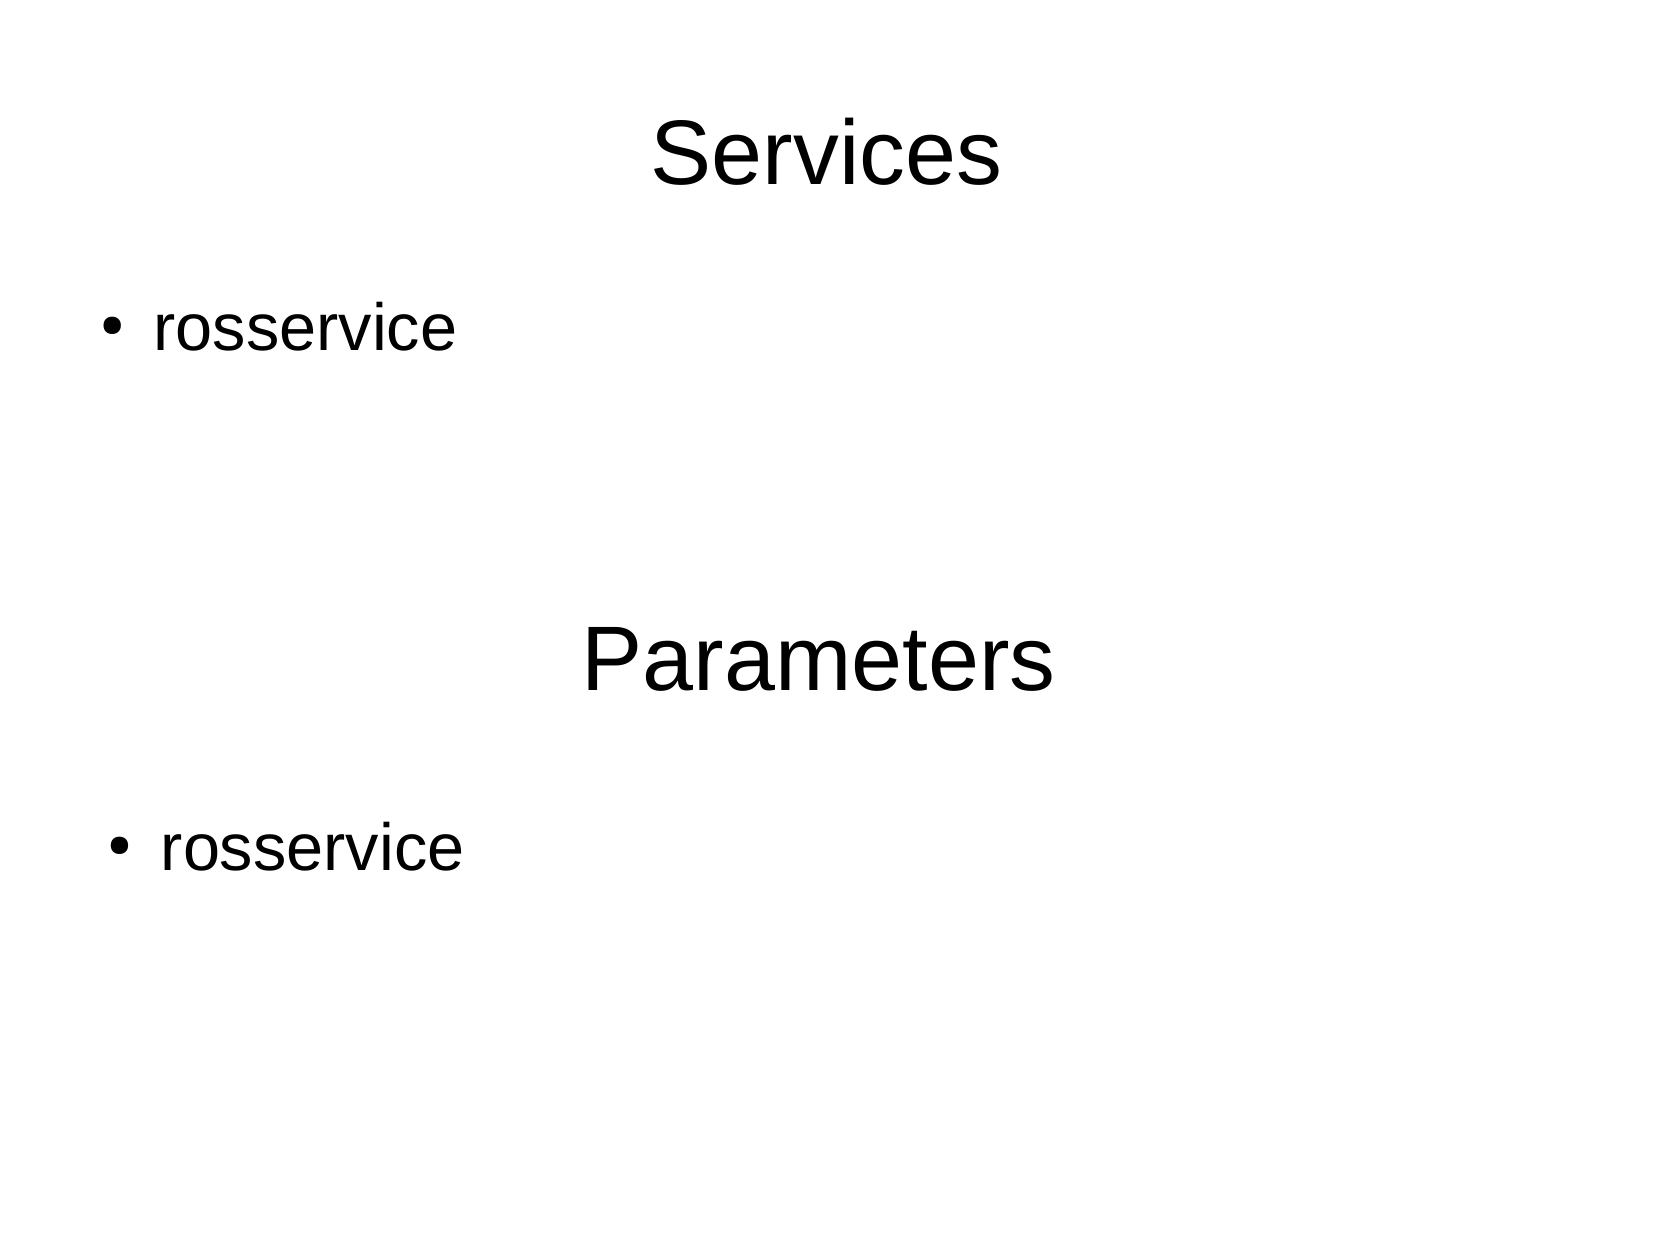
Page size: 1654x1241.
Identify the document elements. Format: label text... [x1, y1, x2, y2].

list rosservice [90, 810, 1579, 1030]
title Parameters [75, 555, 1564, 763]
title Services [82, 49, 1571, 257]
list rosservice [82, 290, 1571, 511]
